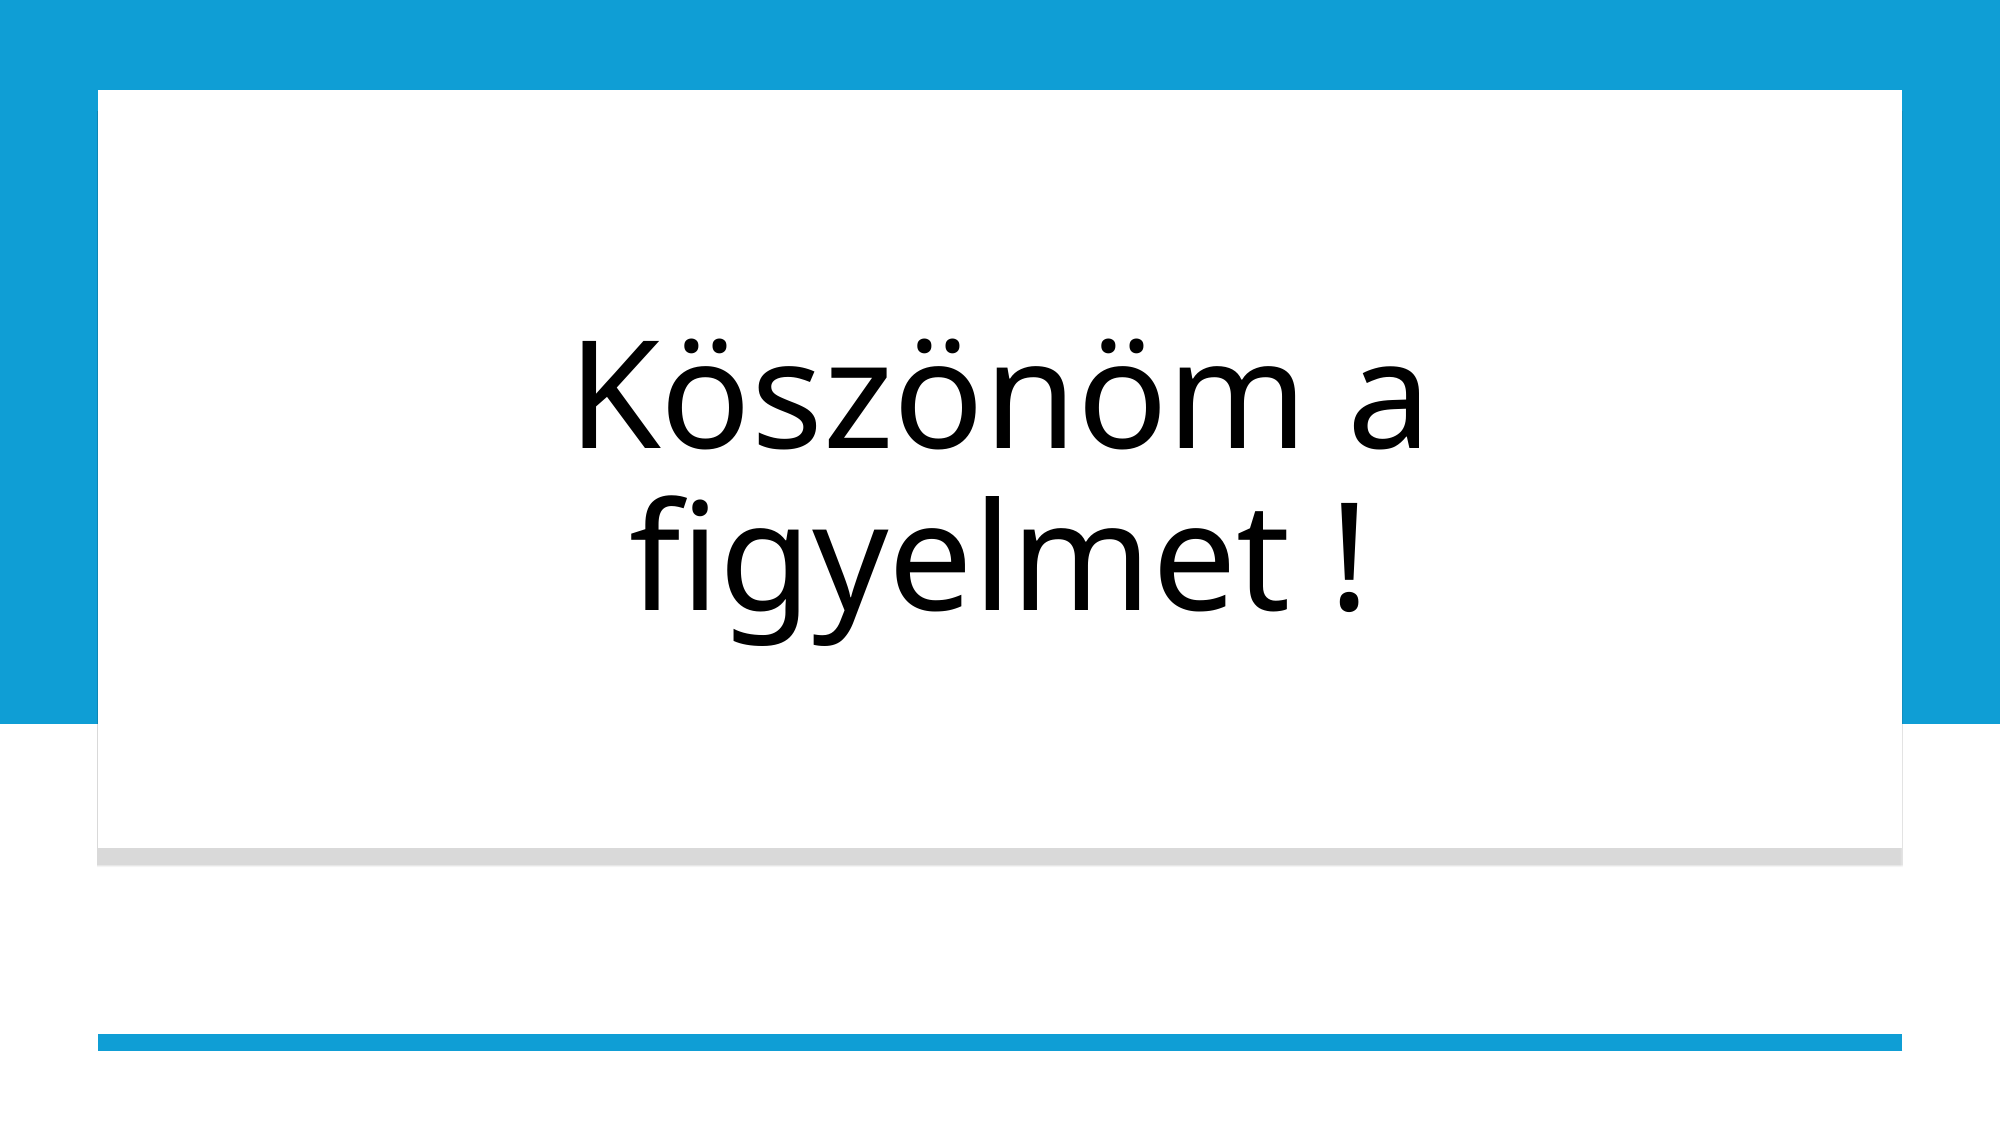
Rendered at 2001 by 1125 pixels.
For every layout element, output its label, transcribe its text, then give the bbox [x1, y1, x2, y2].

title Köszönöm a figyelmet ! [249, 212, 1750, 750]
text_box [0, 0, 2000, 1125]
